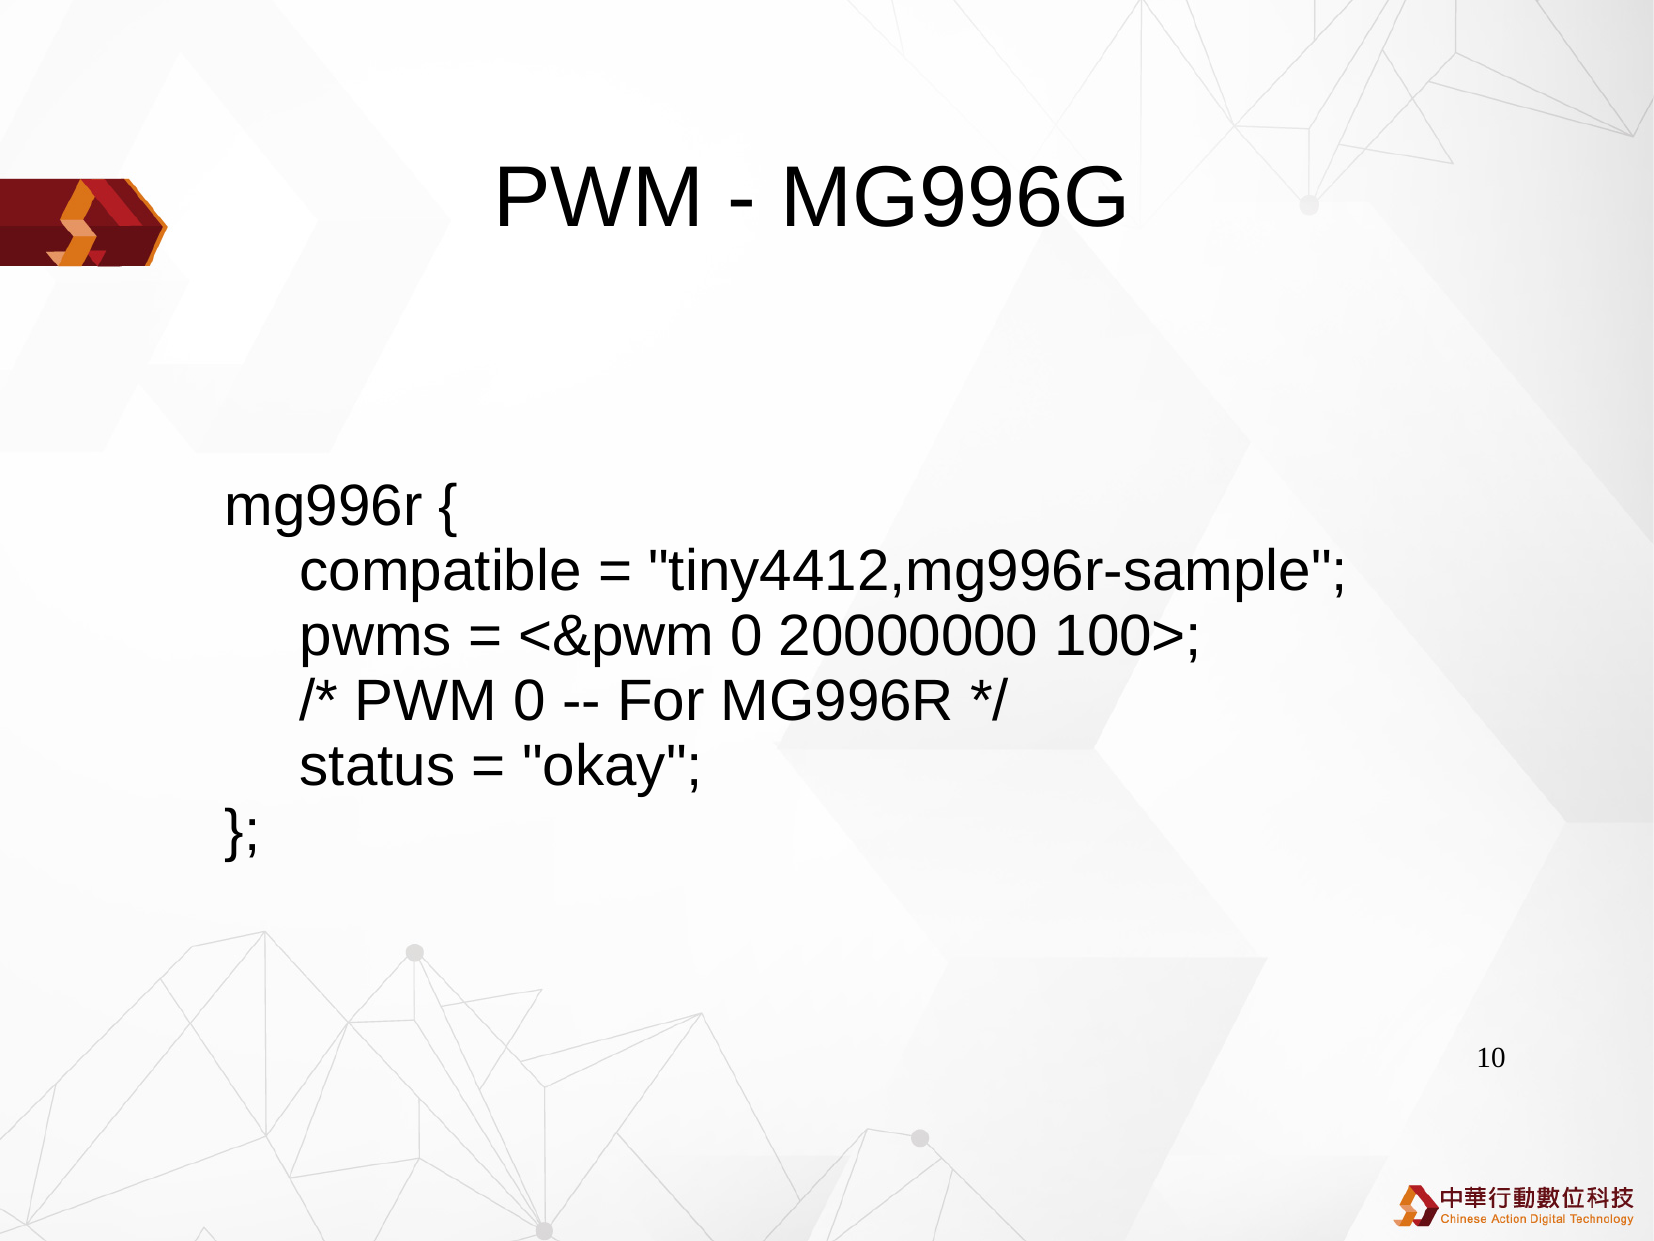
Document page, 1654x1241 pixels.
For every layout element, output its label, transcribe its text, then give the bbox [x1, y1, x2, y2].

picture [0, 0, 1654, 1241]
text_box mg996r { compatible = "tiny4412,mg996r-sample"; pwms = <&pwm 0 20000000 100>; /* PWM 0 -- For MG996R */ status = "okay"; }; [135, 465, 1456, 916]
title PWM - MG996G [118, 112, 1506, 281]
